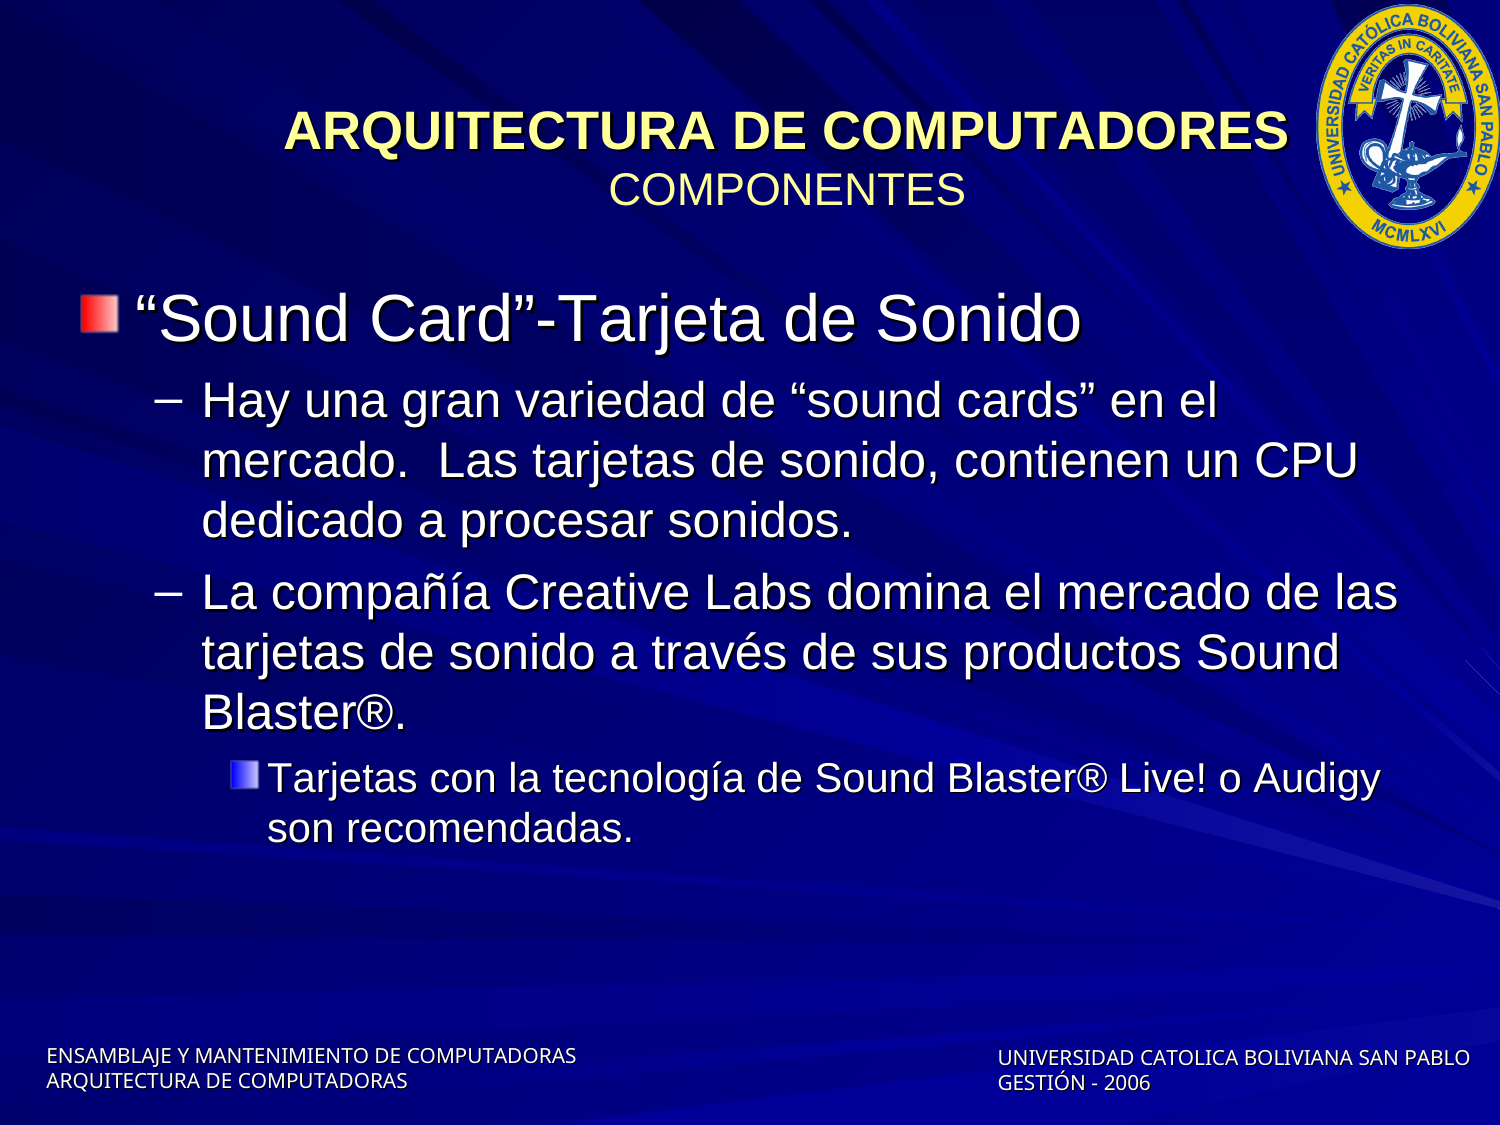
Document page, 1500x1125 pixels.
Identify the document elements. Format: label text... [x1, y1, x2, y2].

picture [1316, 4, 1500, 249]
list “Sound Card”-Tarjeta de Sonido Hay una gran variedad de “sound cards” en el mercado. Las tarjetas de sonido, contienen un CPU dedicado a procesar sonidos. La compañía Creative Labs domina el mercado de las tarjetas de sonido a través de sus productos Sound Blaster®. Tarjetas con la tecnología de Sound Blaster® Live! o Audigy son recomendadas. [64, 267, 1440, 943]
text_box ARQUITECTURA DE COMPUTADORES COMPONENTES [112, 78, 1463, 232]
